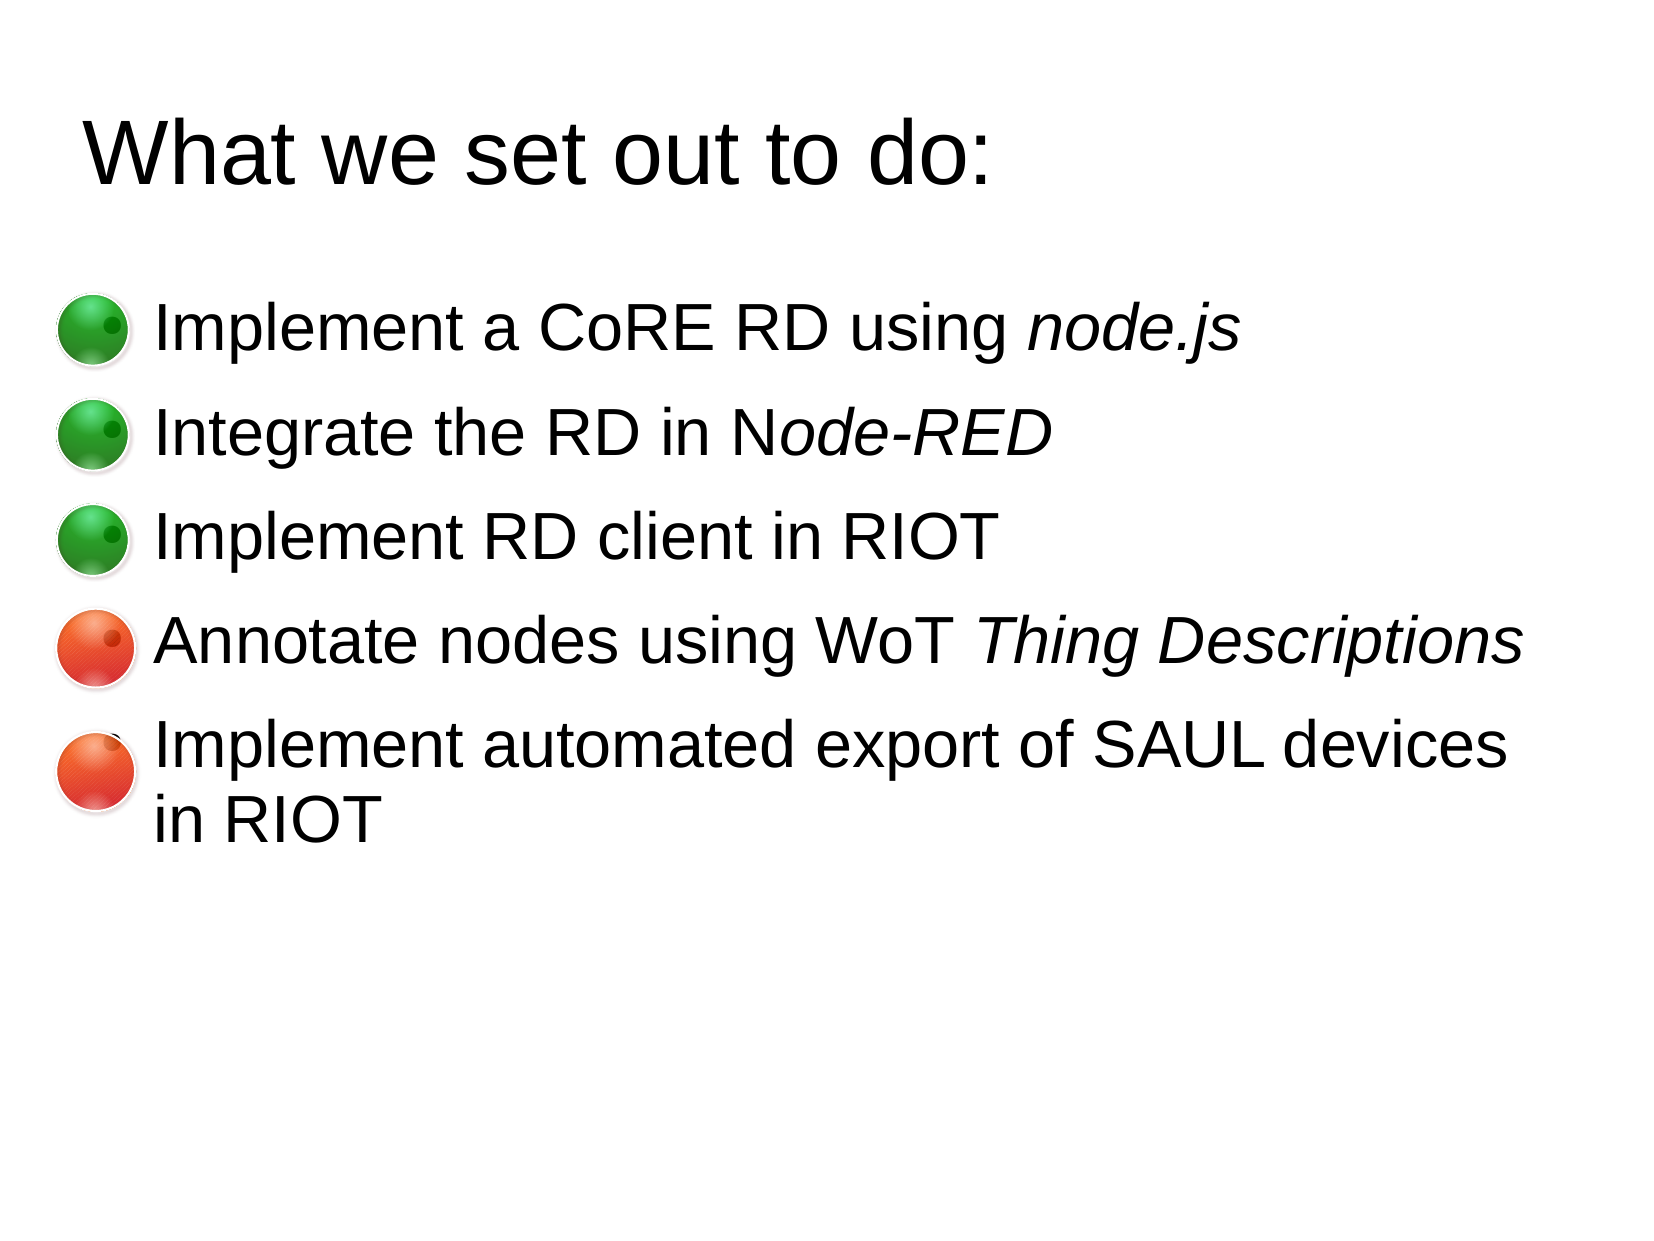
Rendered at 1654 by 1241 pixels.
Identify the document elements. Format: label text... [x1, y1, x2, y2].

picture [50, 723, 144, 819]
title What we set out to do: [82, 49, 1571, 257]
list Implement a CoRE RD using node.js Integrate the RD in Node-RED Implement RD client in RIOT Annotate nodes using WoT Thing Descriptions Implement automated export of SAUL devices in RIOT [82, 290, 1571, 1010]
picture [50, 600, 144, 696]
picture [50, 495, 135, 582]
picture [50, 285, 136, 372]
picture [50, 390, 136, 477]
